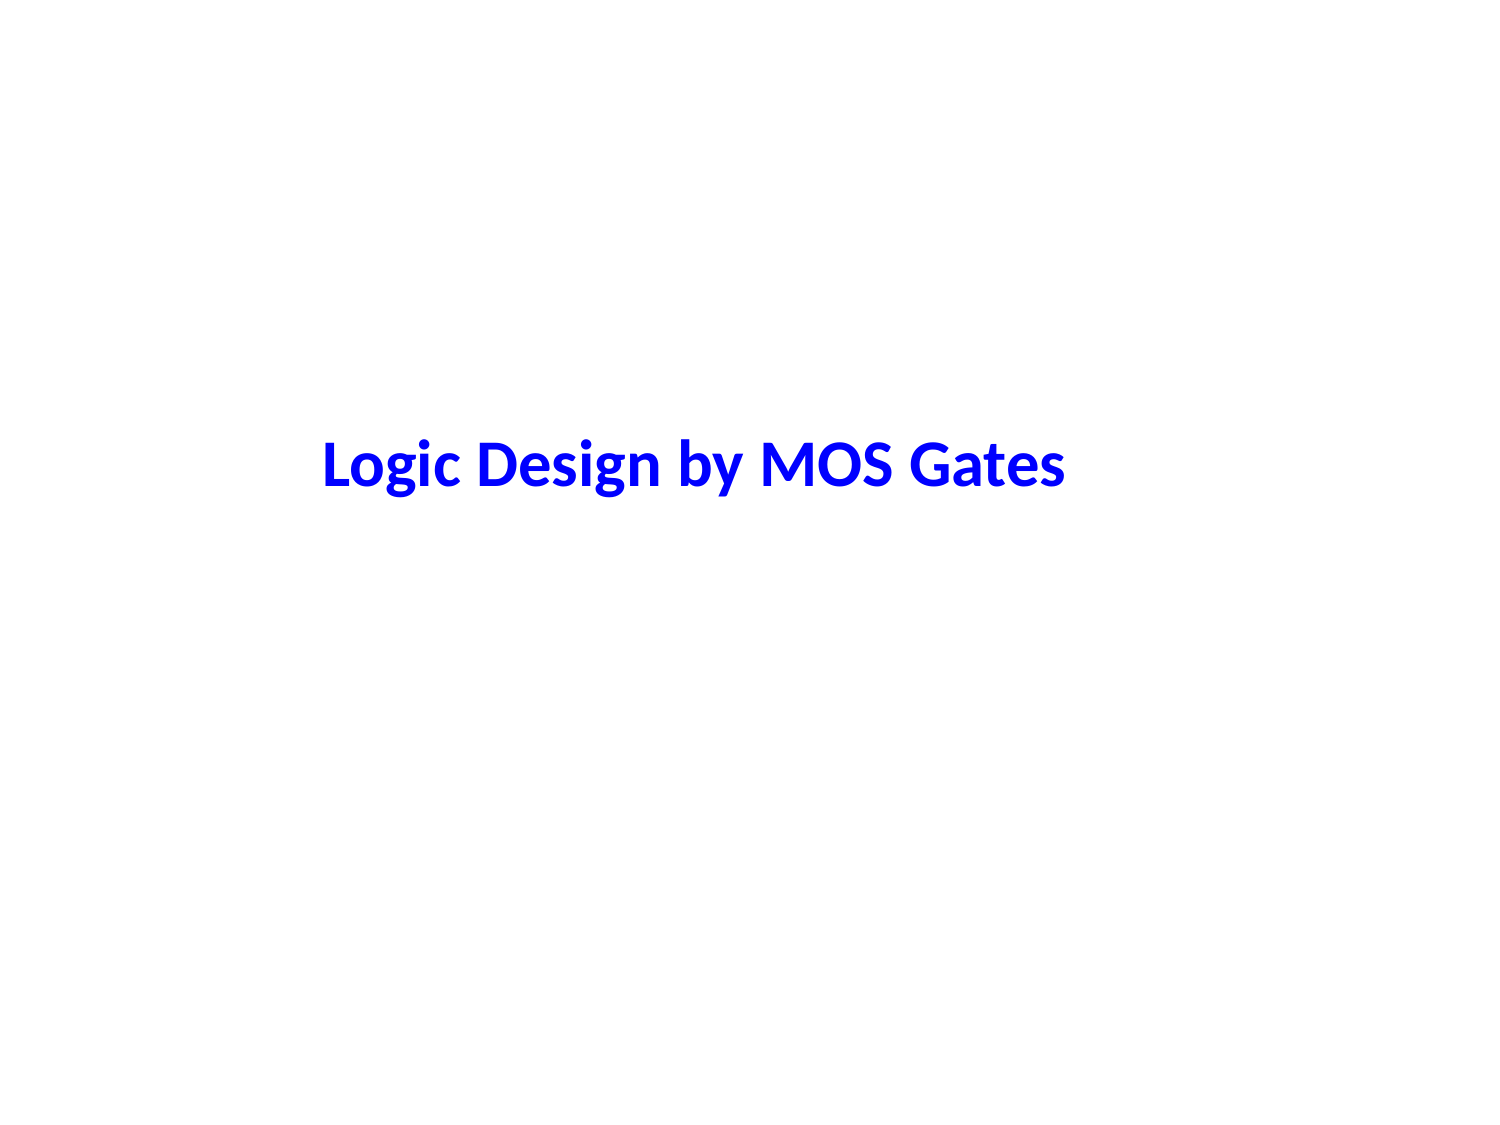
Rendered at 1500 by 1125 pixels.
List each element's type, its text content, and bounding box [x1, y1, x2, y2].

list Logic Design by MOS Gates [307, 412, 1430, 525]
